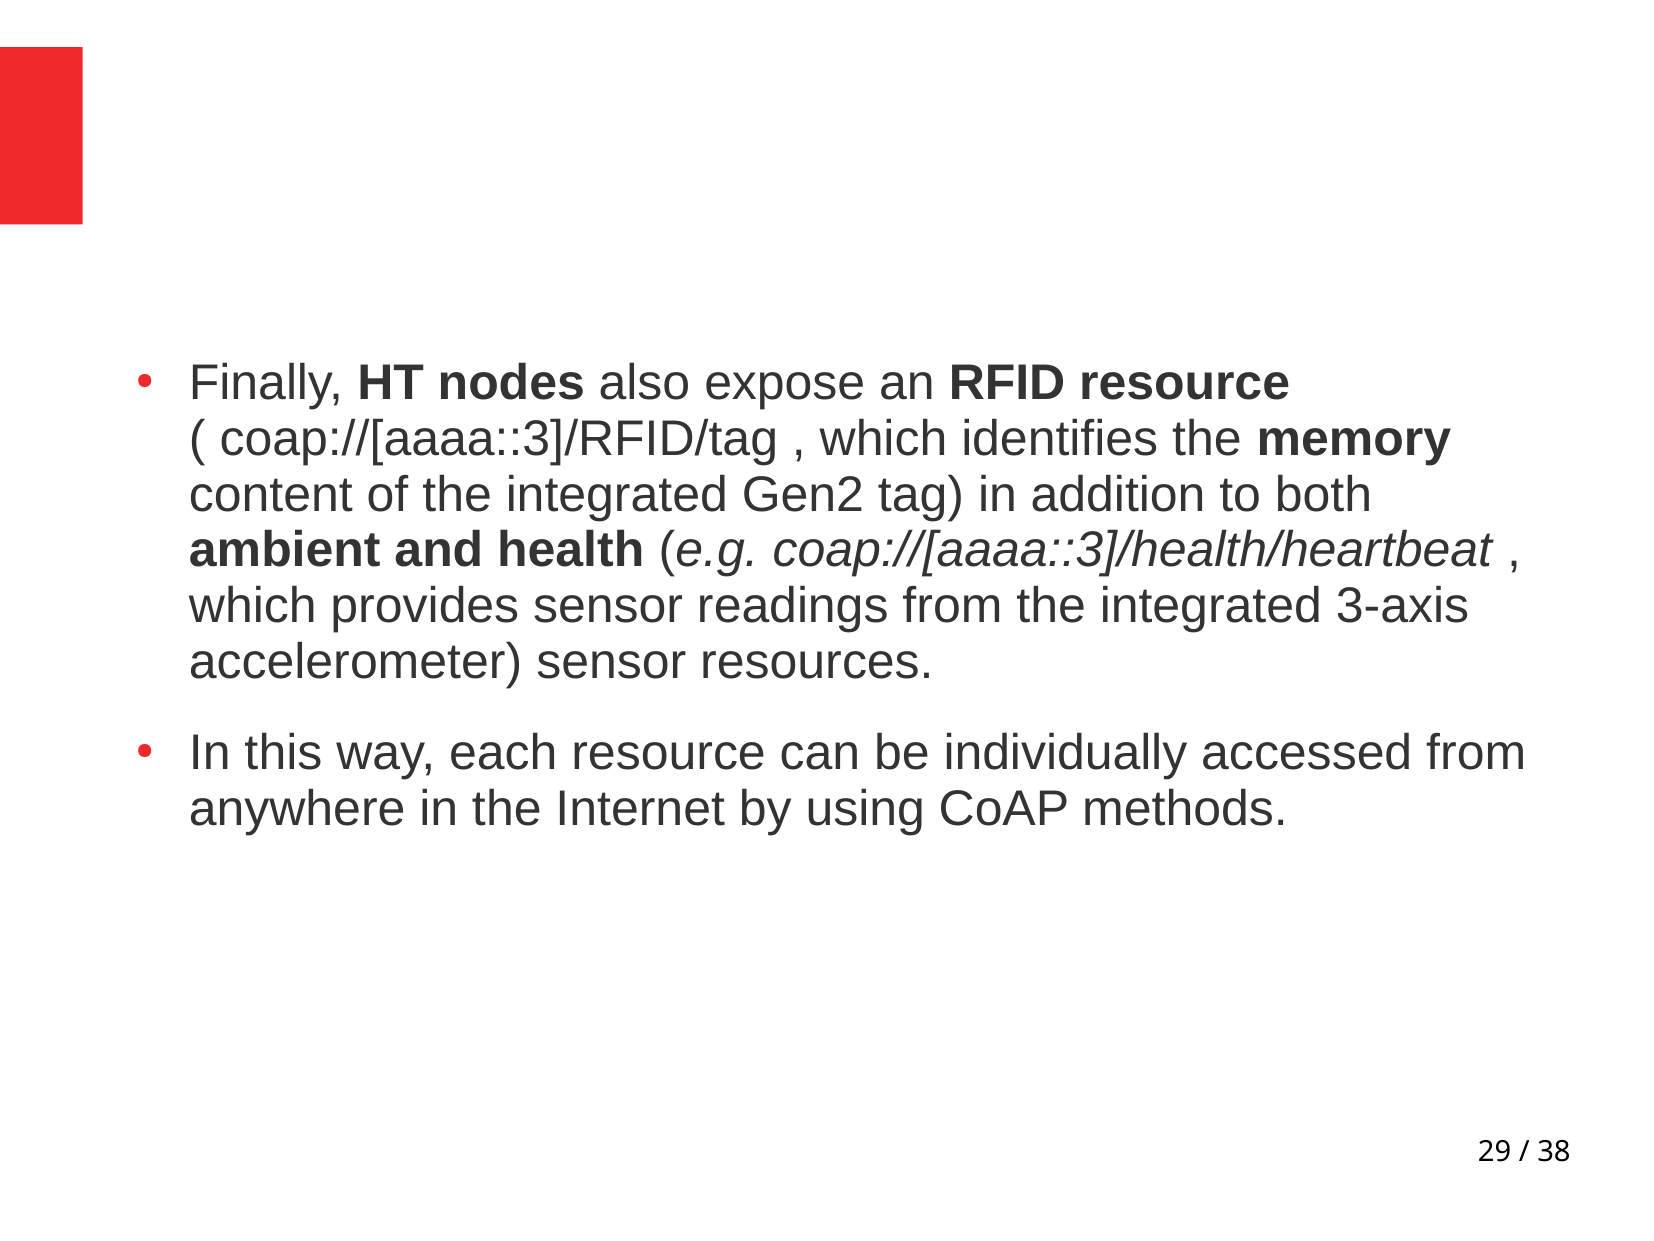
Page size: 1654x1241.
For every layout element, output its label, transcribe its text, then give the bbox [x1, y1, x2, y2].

list Finally, HT nodes also expose an RFID resource ( coap://[aaaa::3]/RFID/tag , which identifies the memory content of the integrated Gen2 tag) in addition to both ambient and health (e.g. coap://[aaaa::3]/health/heartbeat , which provides sensor readings from the integrated 3-axis accelerometer) sensor resources. In this way, each resource can be individually accessed from anywhere in the Internet by using CoAP methods. [118, 354, 1536, 1074]
